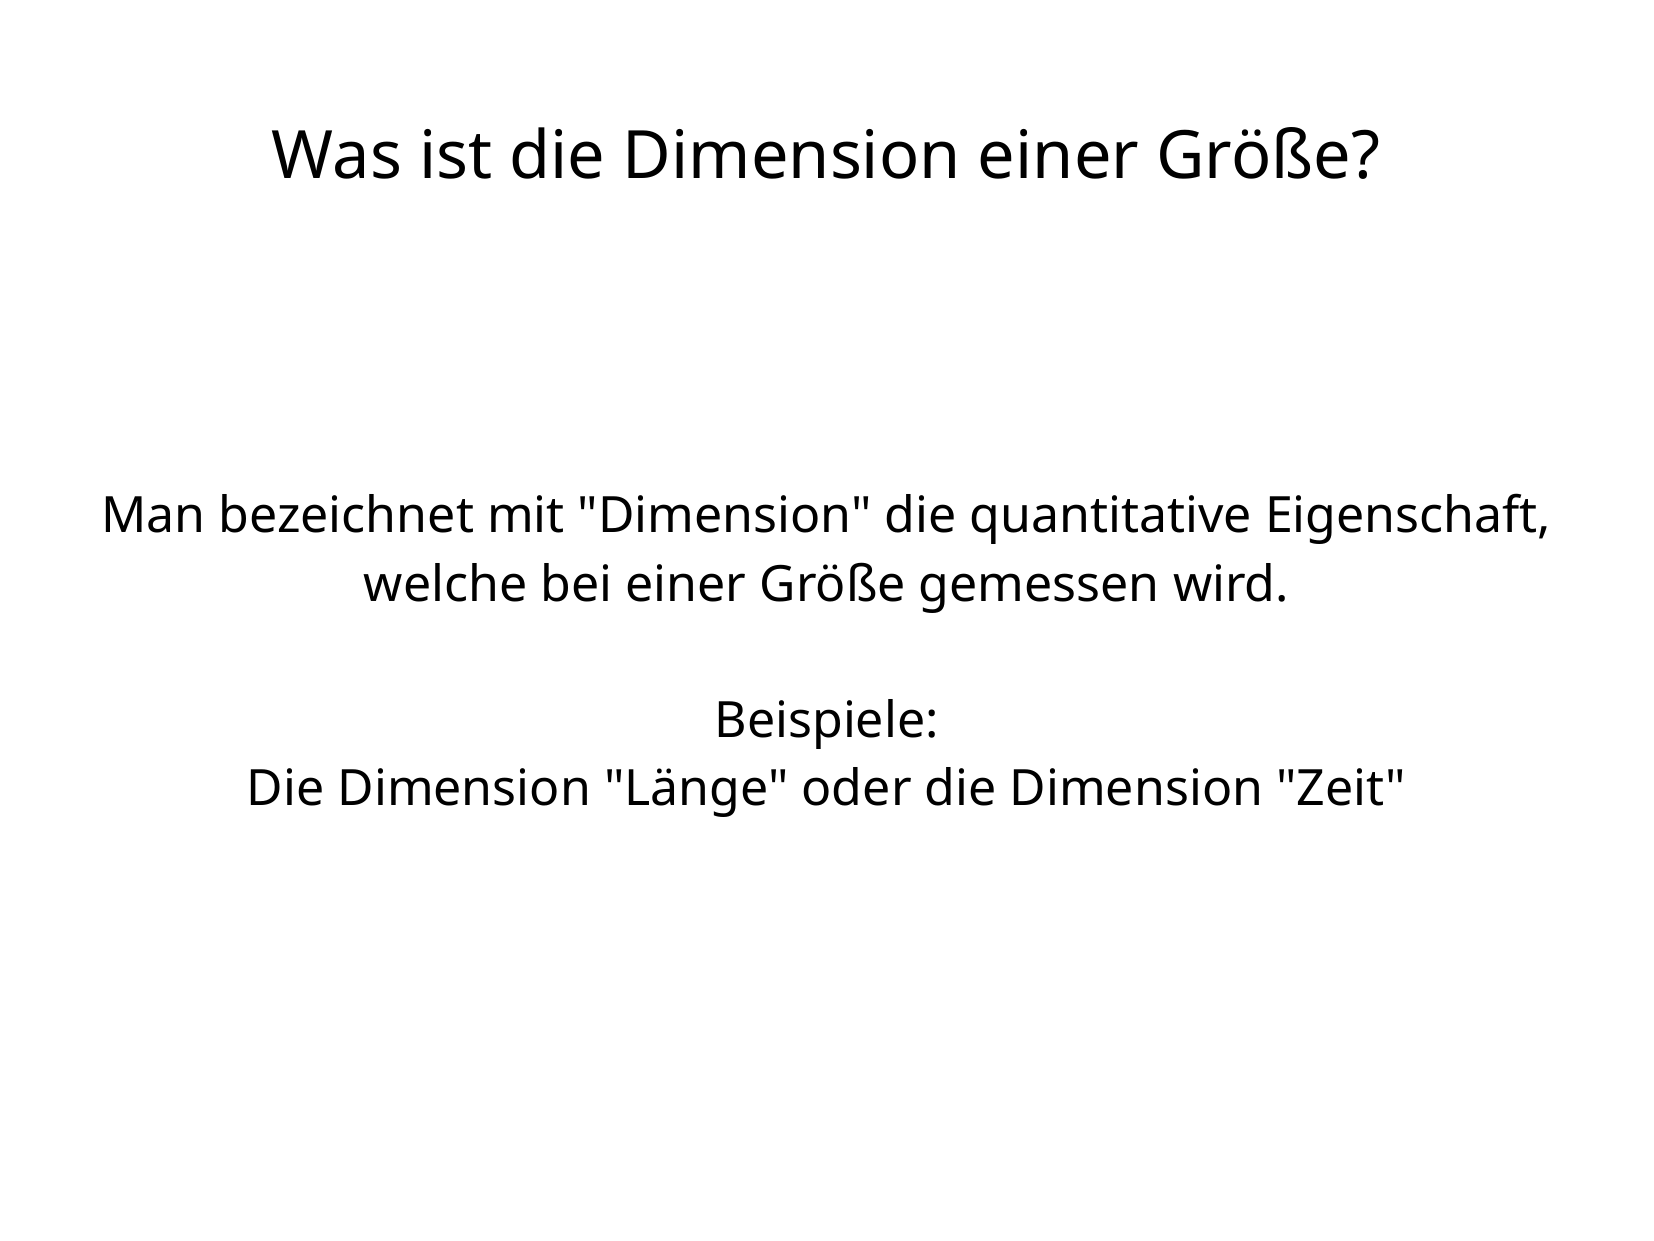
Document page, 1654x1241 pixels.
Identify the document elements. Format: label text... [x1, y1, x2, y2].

subtitle Man bezeichnet mit "Dimension" die quantitative Eigenschaft, welche bei einer Größe gemessen wird. Beispiele: Die Dimension "Länge" oder die Dimension "Zeit" [82, 290, 1571, 1010]
title Was ist die Dimension einer Größe? [82, 49, 1571, 257]
